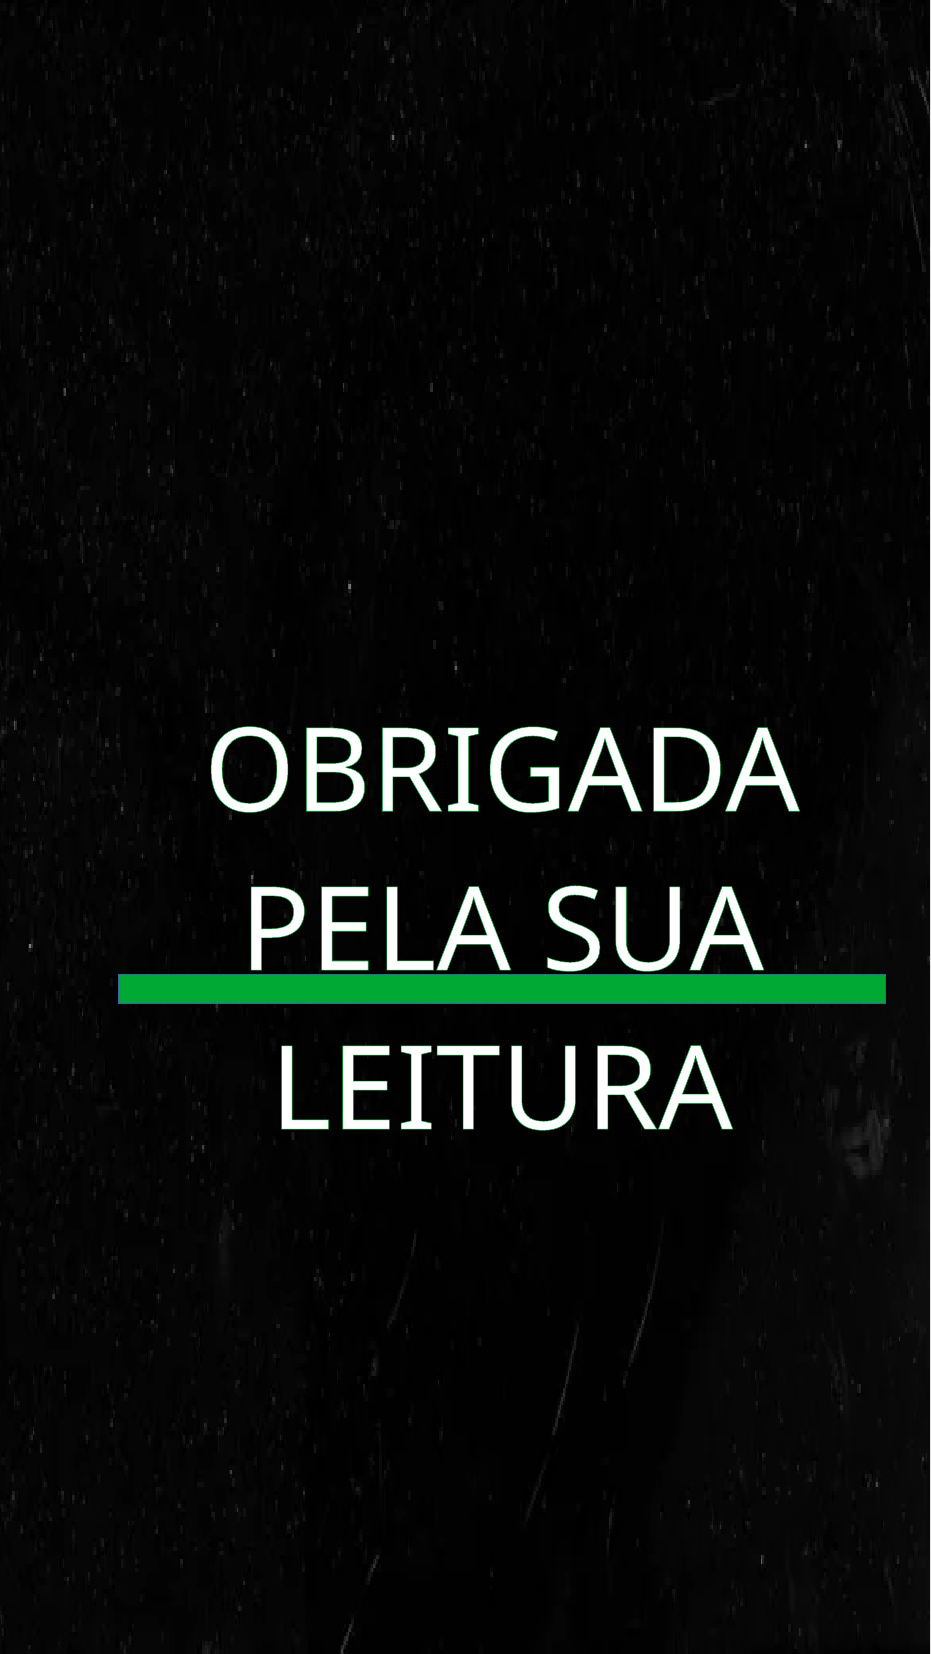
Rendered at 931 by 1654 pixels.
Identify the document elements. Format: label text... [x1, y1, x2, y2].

text_box OBRIGADA PELA SUA LEITURA [59, 679, 931, 979]
text_box [118, 974, 886, 1004]
picture [0, 0, 931, 1654]
